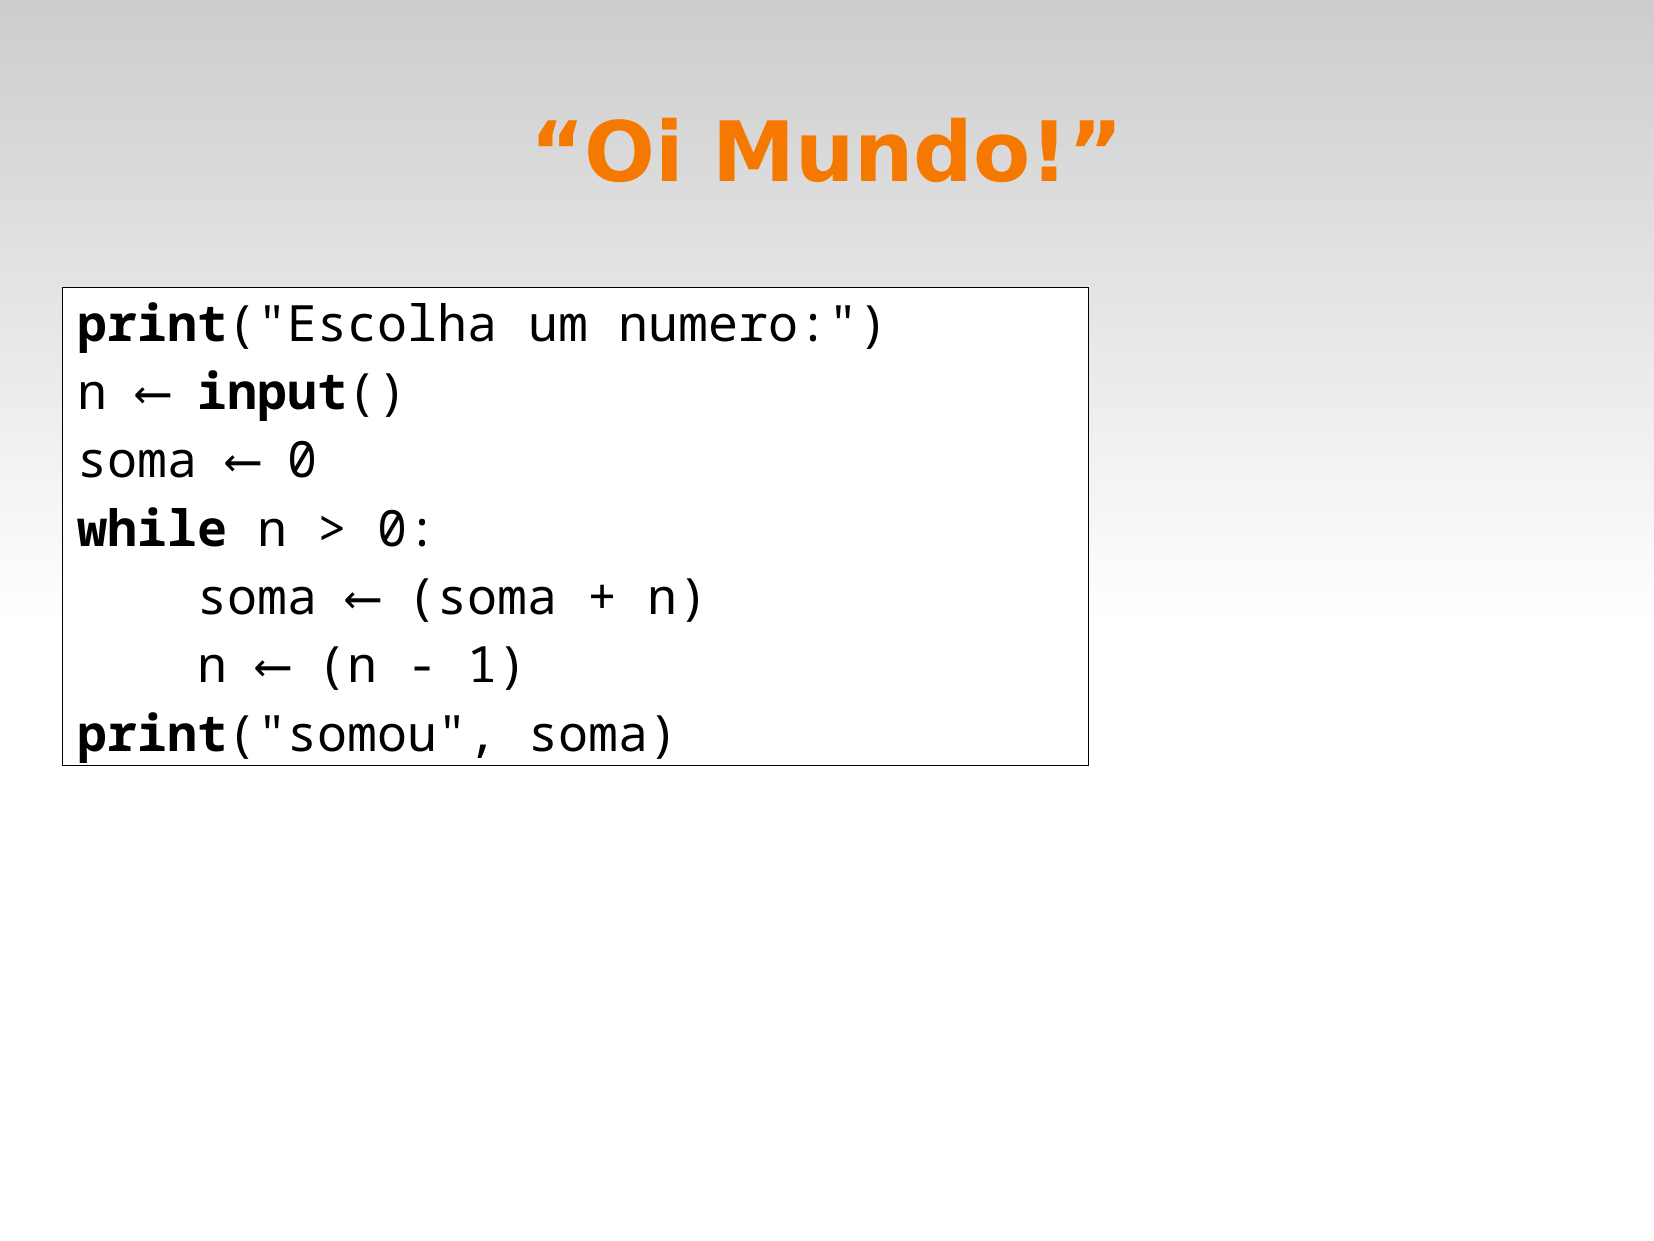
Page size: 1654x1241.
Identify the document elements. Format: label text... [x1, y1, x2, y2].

text_box print("Escolha um numero:") n ⟵ input() soma ⟵ 0 while n > 0: soma ⟵ (soma + n) n ⟵ (n - 1) print("somou", soma) [62, 314, 1089, 739]
title “Oi Mundo!” [82, 49, 1571, 257]
